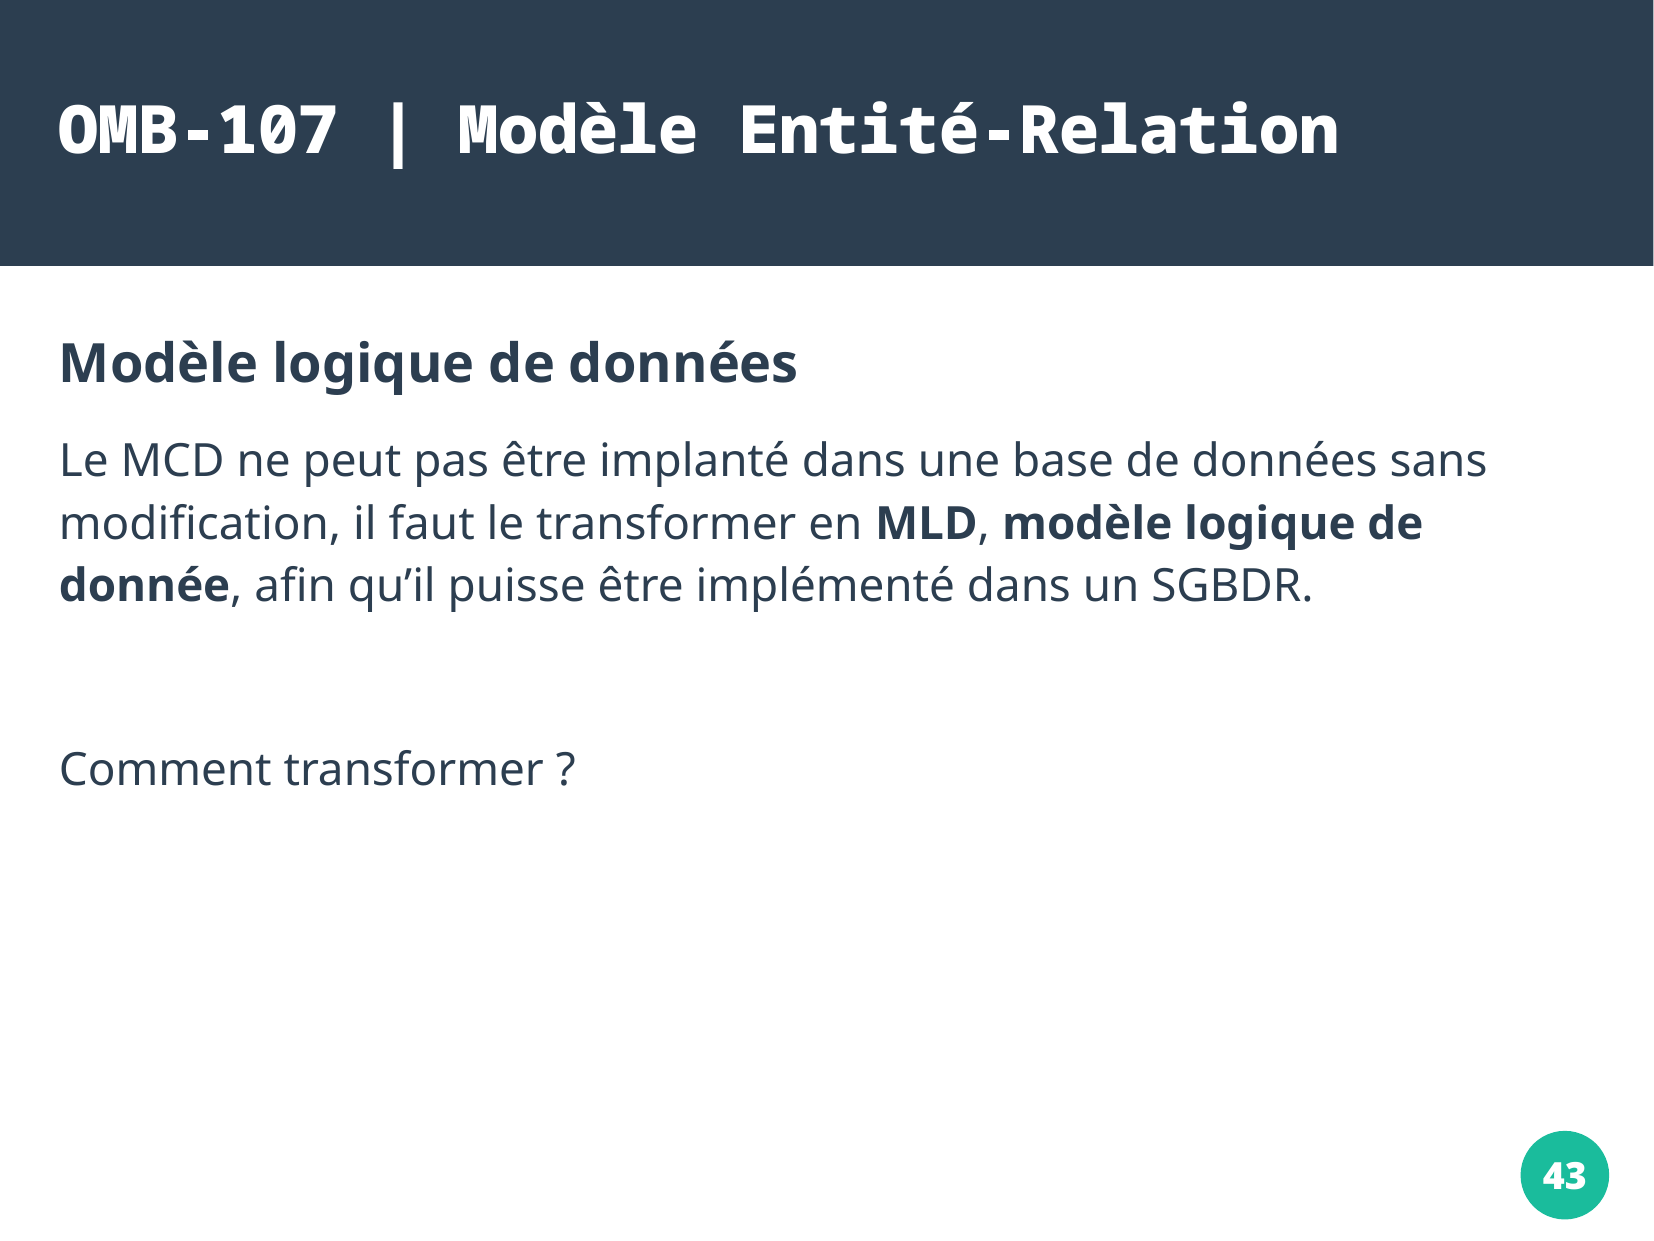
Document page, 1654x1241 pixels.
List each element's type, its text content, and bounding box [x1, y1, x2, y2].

title OMB-107 | Modèle Entité-Relation [58, 49, 1595, 207]
list Modèle logique de données Le MCD ne peut pas être implanté dans une base de données sans modification, il faut le transformer en MLD, modèle logique de donnée, afin qu’il puisse être implémenté dans un SGBDR. Comment transformer ? [58, 324, 1595, 1152]
